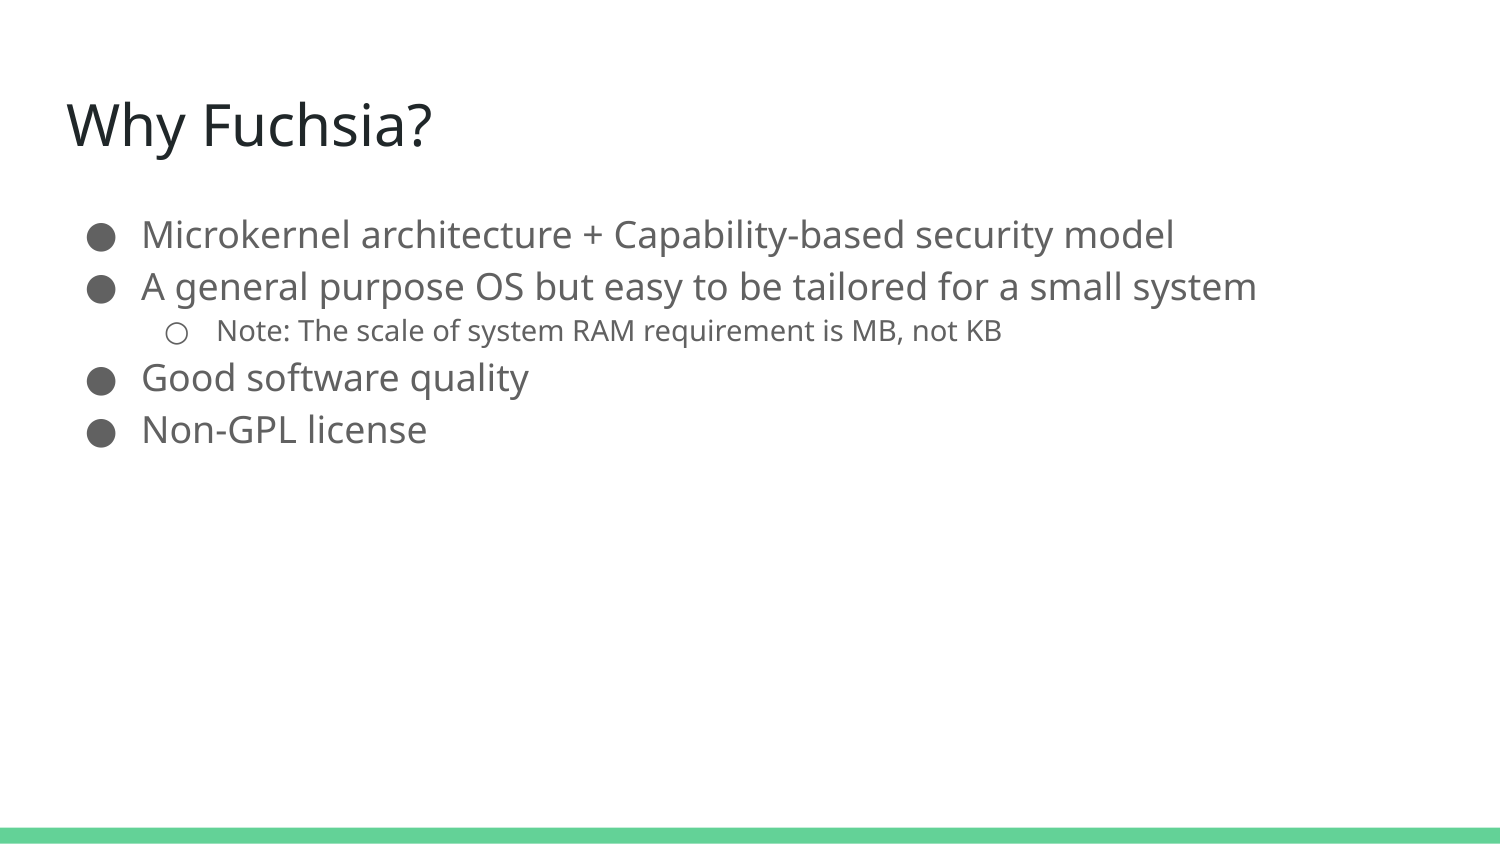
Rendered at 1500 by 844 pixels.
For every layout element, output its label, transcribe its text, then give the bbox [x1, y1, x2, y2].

title Why Fuchsia? [51, 72, 1449, 167]
list Microkernel architecture + Capability-based security model A general purpose OS but easy to be tailored for a small system Note: The scale of system RAM requirement is MB, not KB Good software quality Non-GPL license [51, 189, 1449, 750]
